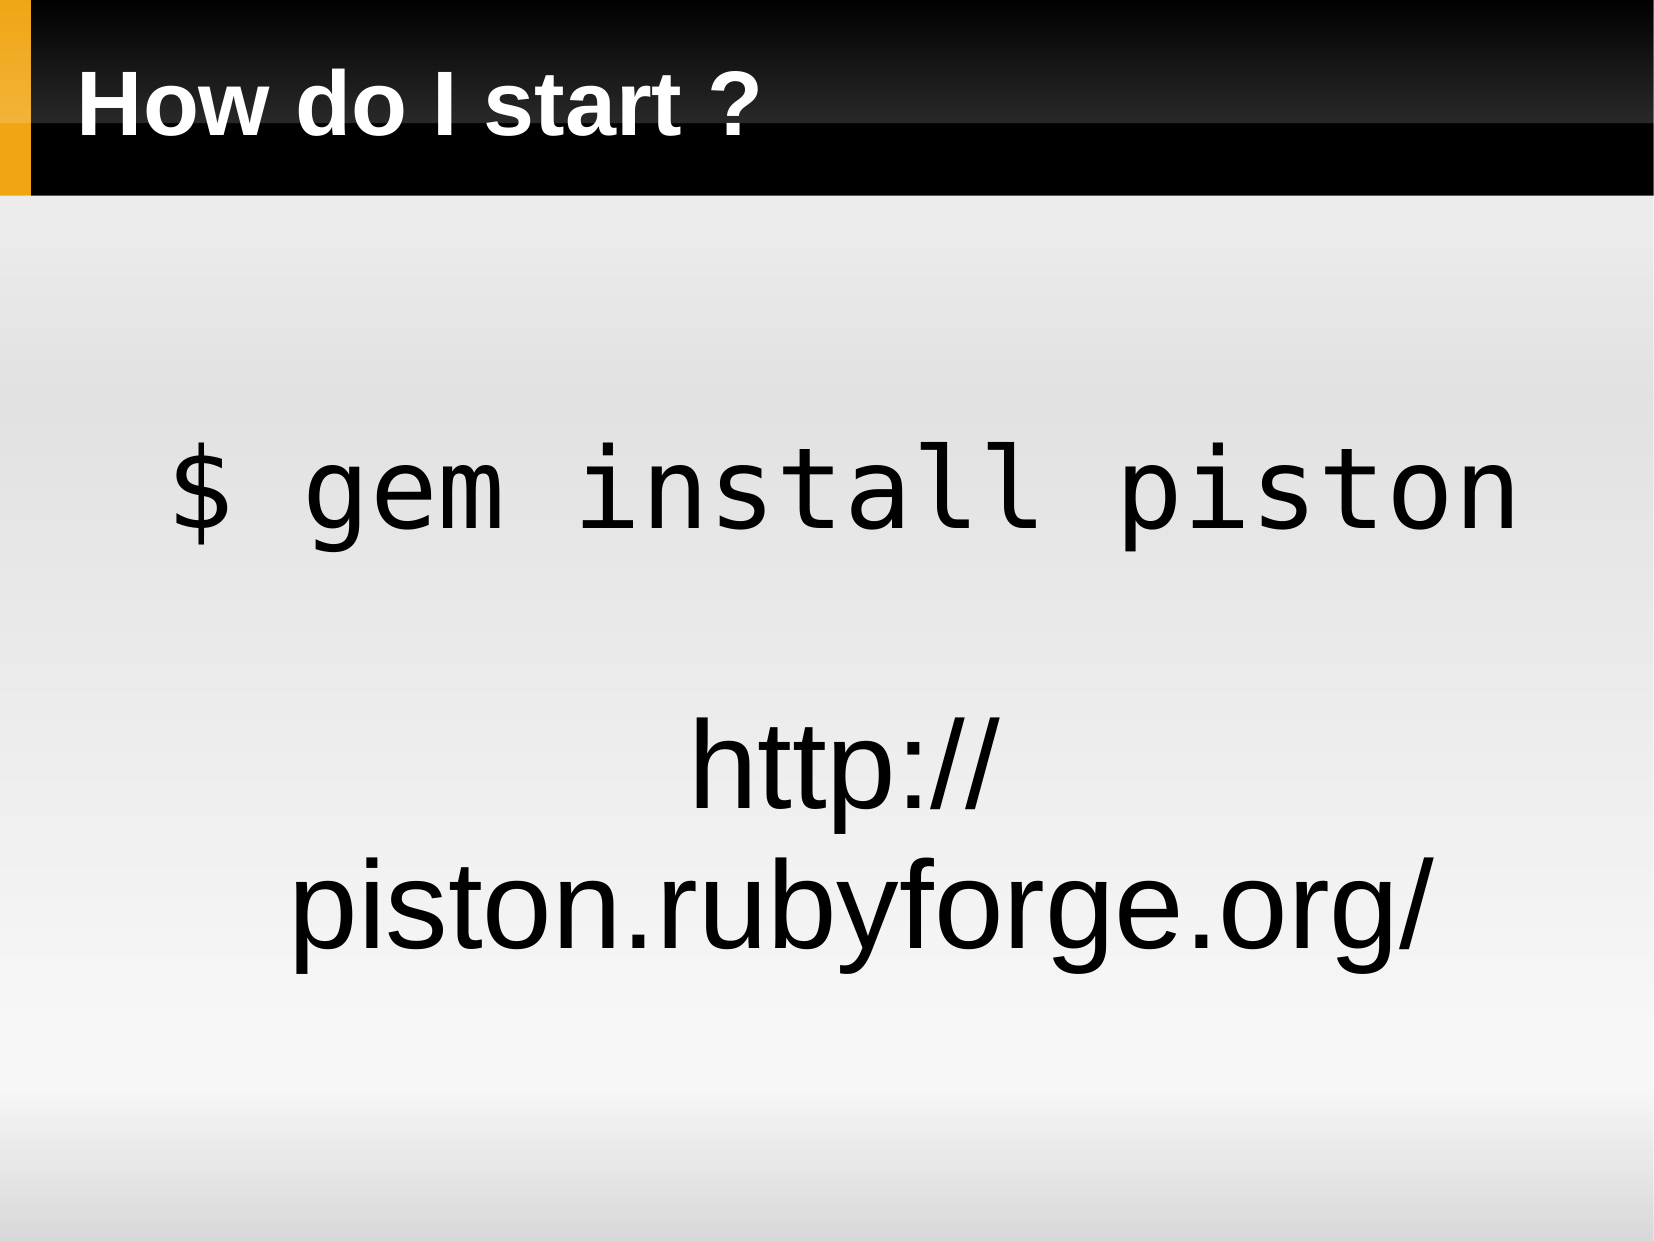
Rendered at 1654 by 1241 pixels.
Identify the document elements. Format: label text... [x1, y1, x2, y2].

subtitle $ gem install piston http://piston.rubyforge.org/ [82, 297, 1571, 1102]
title How do I start ? [76, 7, 1565, 200]
picture [0, 0, 1654, 1241]
